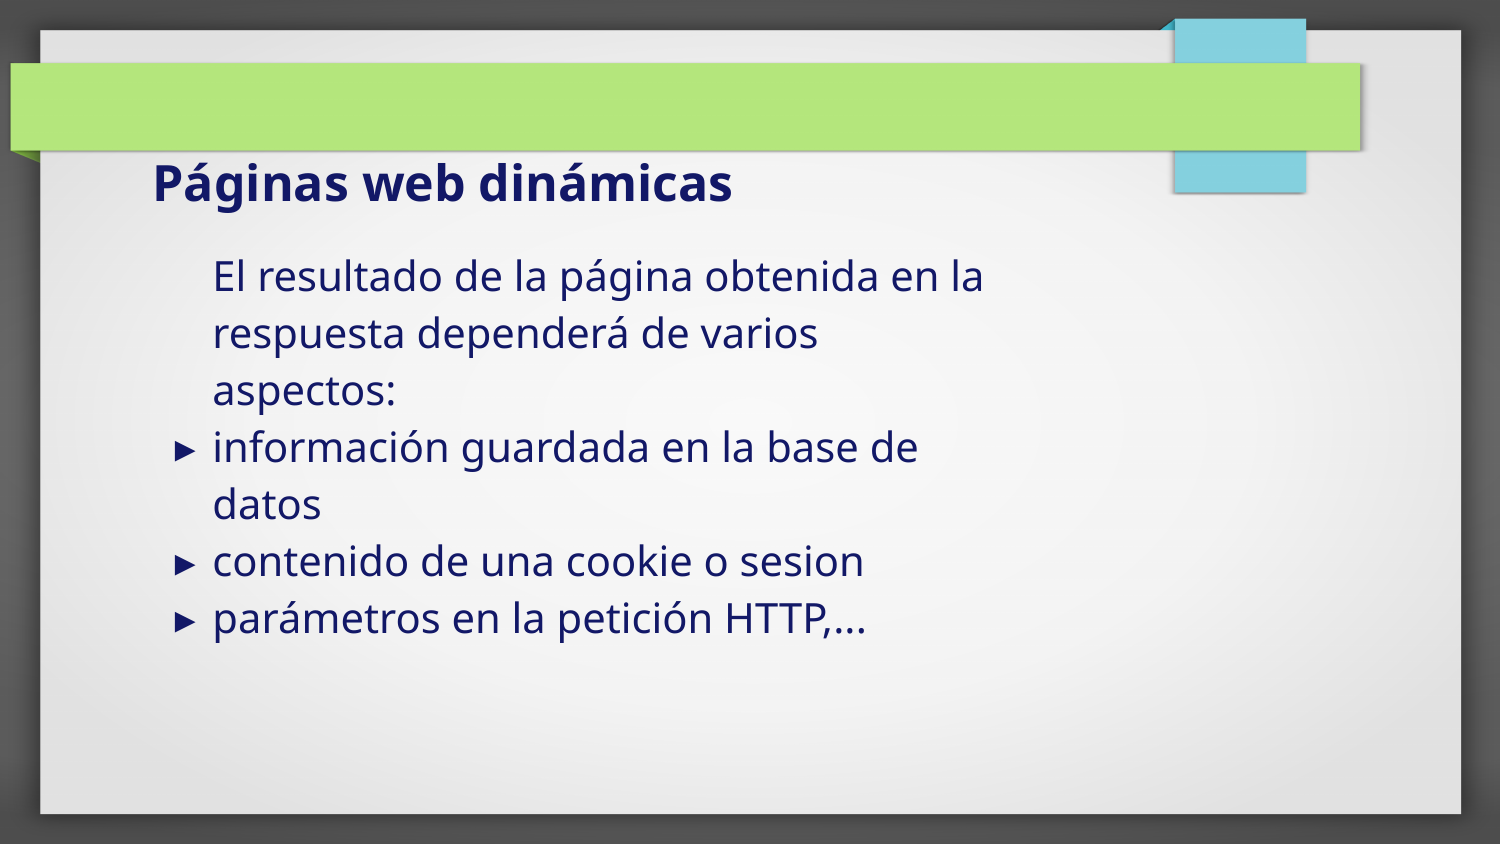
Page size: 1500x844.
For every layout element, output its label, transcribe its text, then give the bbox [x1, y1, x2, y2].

list El resultado de la página obtenida en la respuesta dependerá de varios aspectos: información guardada en la base de datos contenido de una cookie o sesion parámetros en la petición HTTP,... [137, 246, 1011, 781]
picture [0, 0, 1500, 844]
title Páginas web dinámicas [137, 146, 1011, 227]
